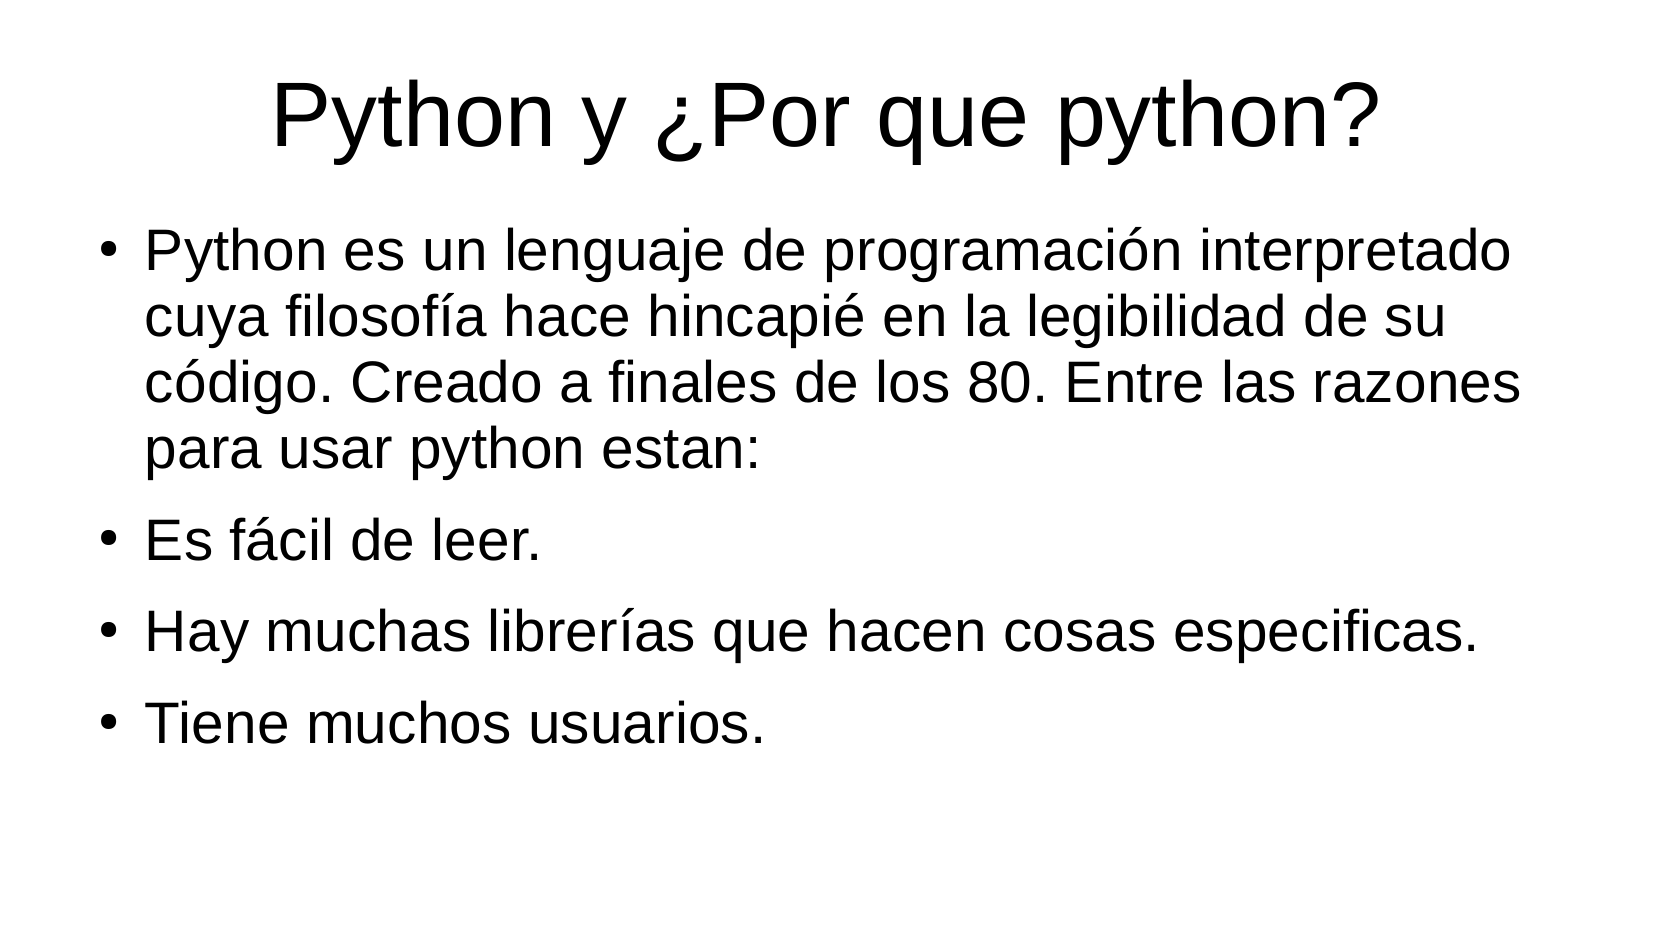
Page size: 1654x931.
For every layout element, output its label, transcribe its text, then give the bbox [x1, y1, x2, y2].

list Python es un lenguaje de programación interpretado cuya filosofía hace hincapié en la legibilidad de su código. Creado a finales de los 80. Entre las razones para usar python estan: Es fácil de leer. Hay muchas librerías que hacen cosas especificas. Tiene muchos usuarios. [82, 217, 1571, 758]
title Python y ¿Por que python? [82, 37, 1571, 193]
